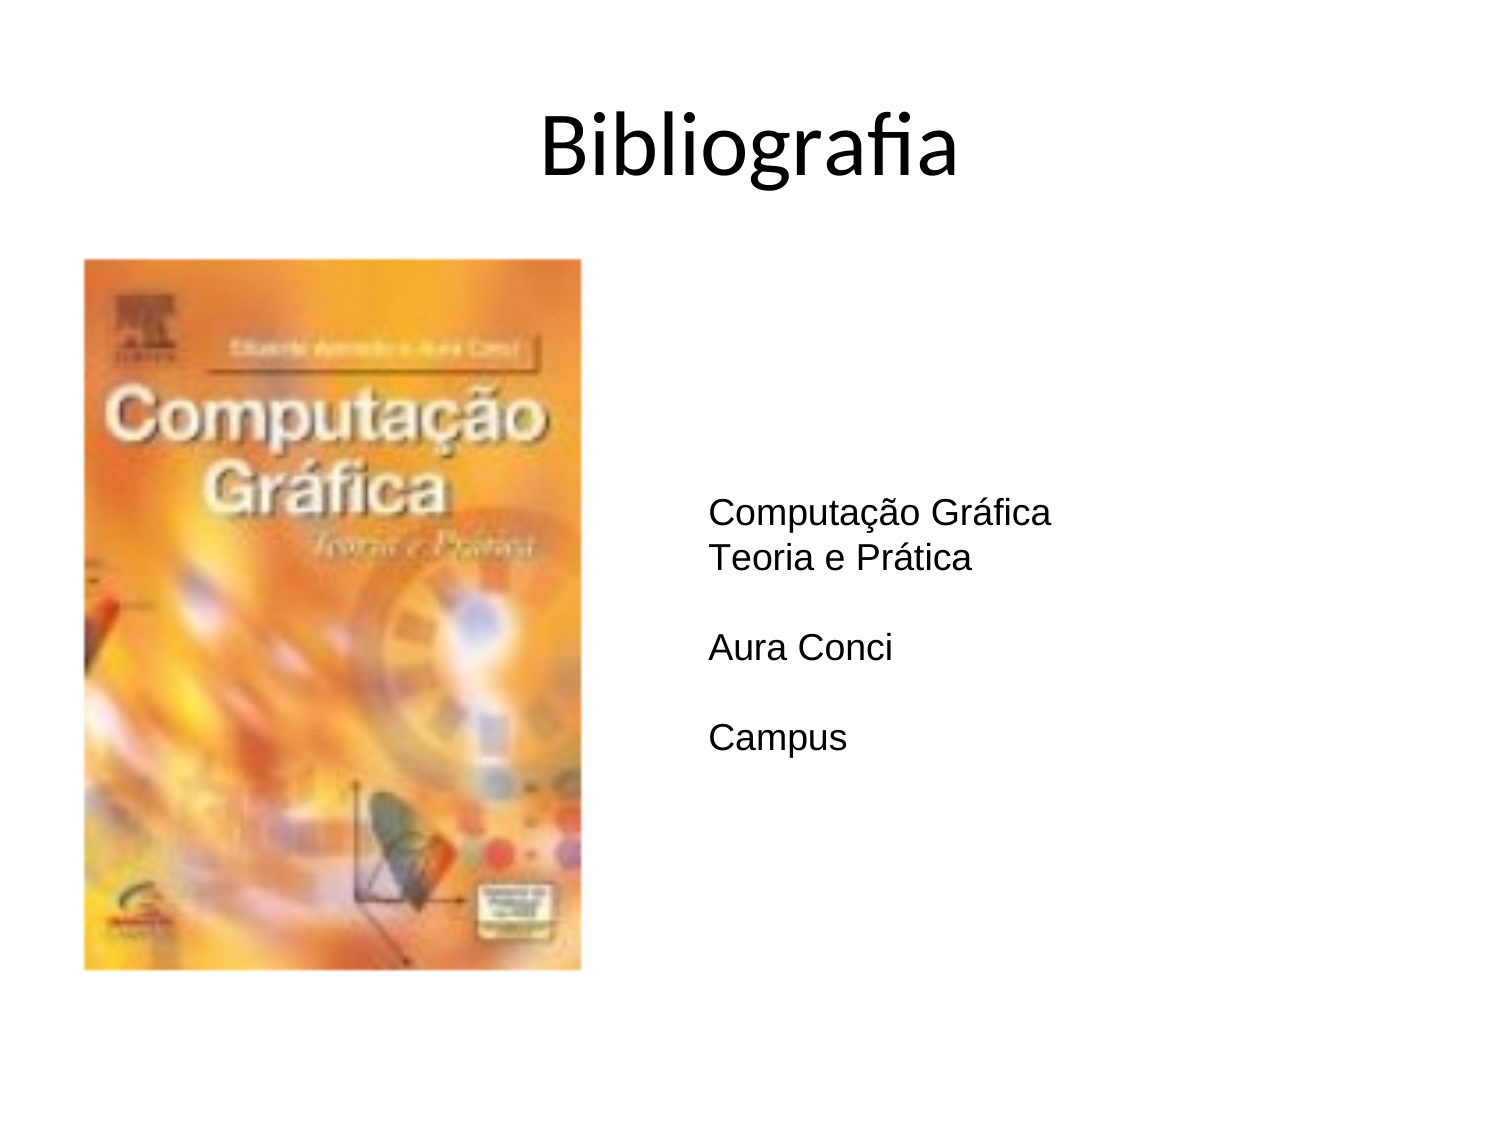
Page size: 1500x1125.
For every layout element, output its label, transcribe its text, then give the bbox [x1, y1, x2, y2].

title Bibliografia [75, 45, 1426, 233]
picture [82, 257, 586, 975]
text_box Computação Gráfica Teoria e Prática Aura Conci Campus [693, 480, 1067, 766]
